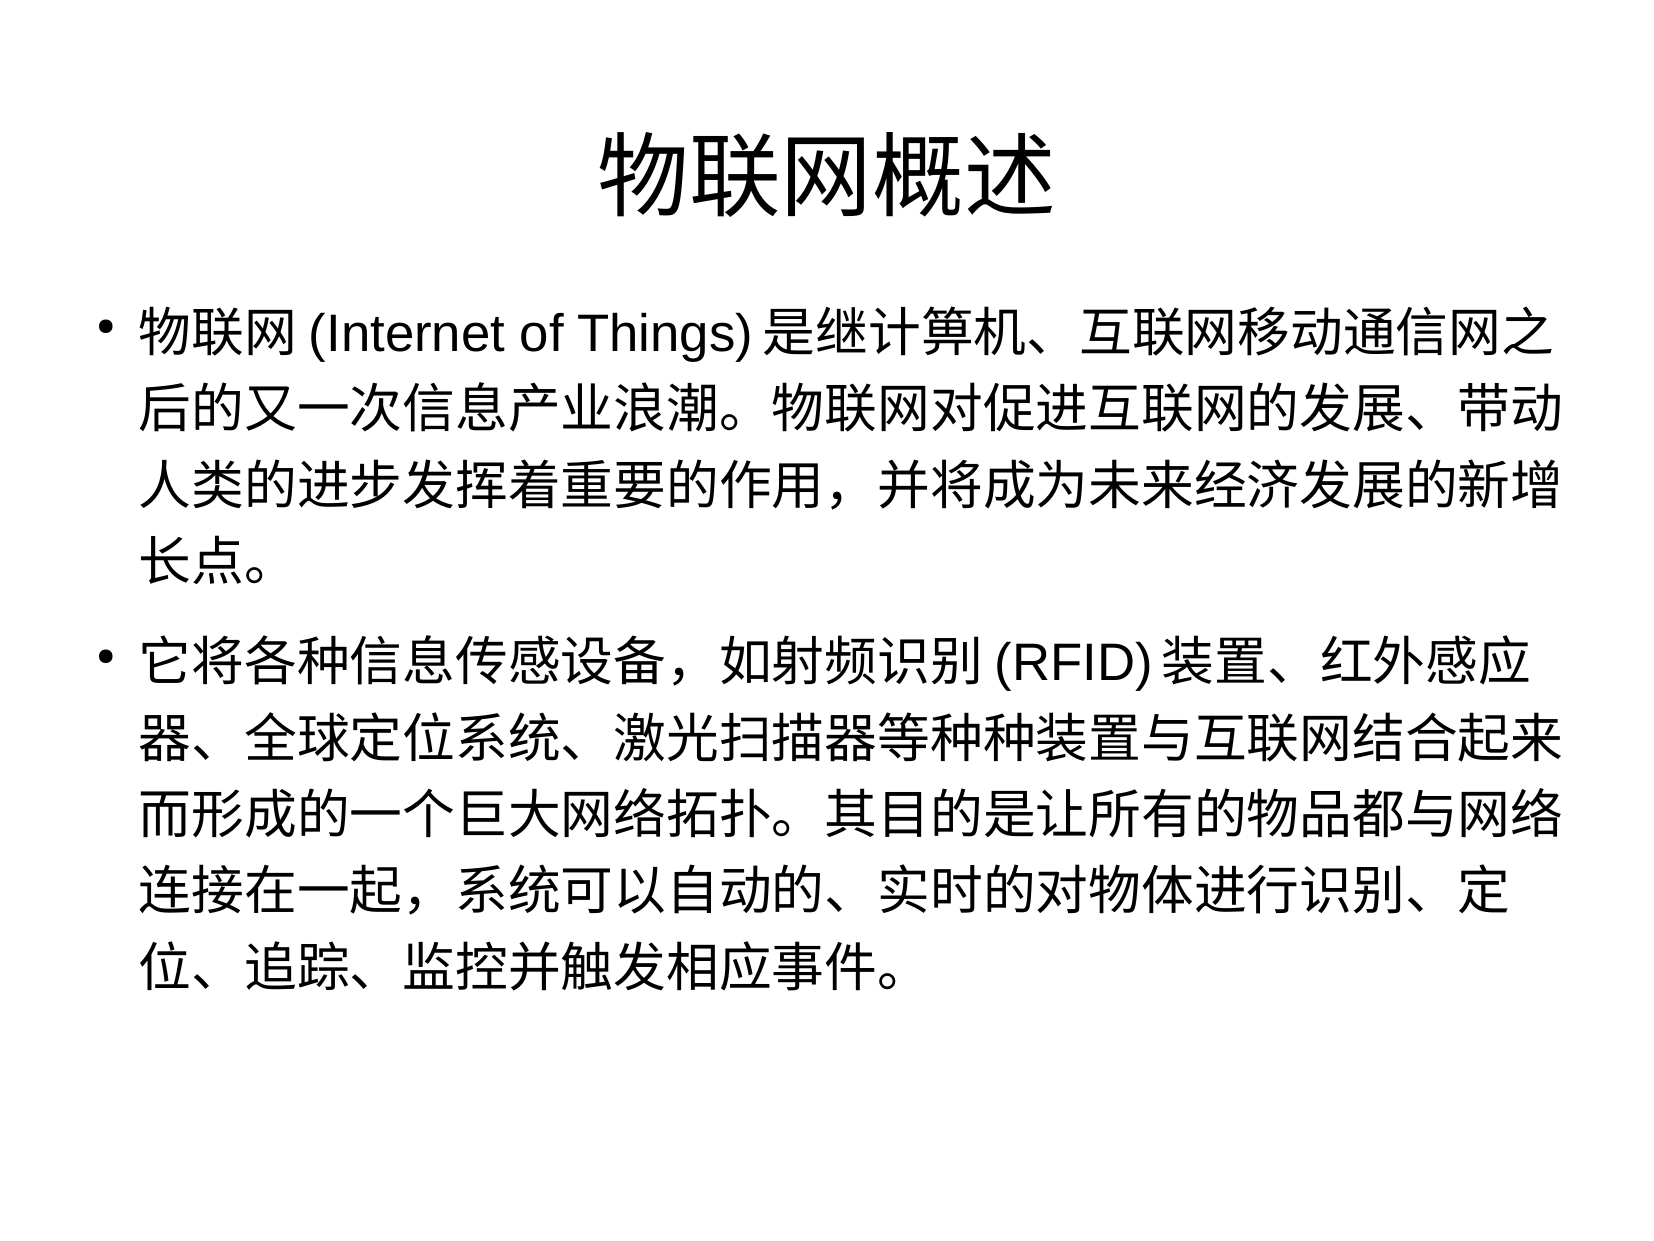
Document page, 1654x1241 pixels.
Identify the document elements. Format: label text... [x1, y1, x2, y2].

list 物联网(Internet of Things)是继计箅机、互联网移动通信网之后的又一次信息产业浪潮。物联网对促进互联网的发展、带动人类的进步发挥着重要的作用，并将成为未来经济发展的新增长点。 它将各种信息传感设备，如射频识别(RFID)装置、红外感应器、全球定位系统、激光扫描器等种种装置与互联网结合起来而形成的一个巨大网络拓扑。其目的是让所有的物品都与网络连接在一起，系统可以自动的、实时的对物体进行识别、定位、追踪、监控并触发相应事件。 [82, 290, 1571, 1010]
title 物联网概述 [82, 49, 1571, 257]
